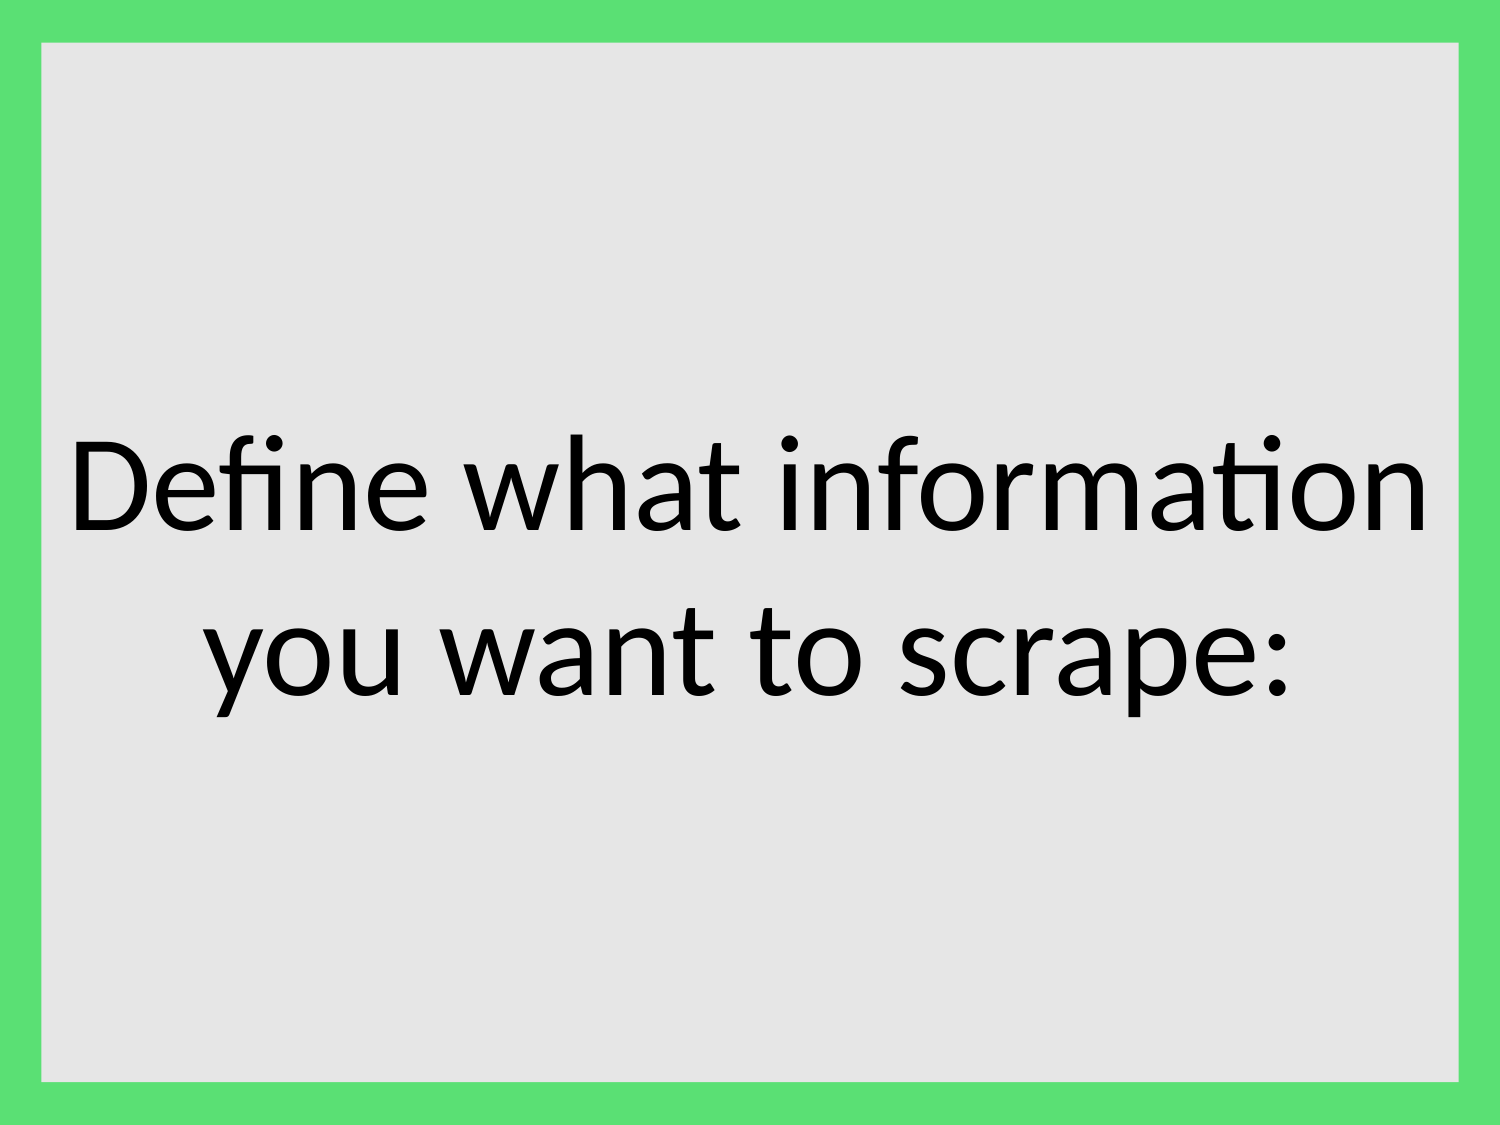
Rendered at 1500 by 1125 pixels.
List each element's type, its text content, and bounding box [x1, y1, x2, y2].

text_box Define what information you want to scrape: [41, 385, 1459, 730]
text_box [41, 42, 1459, 385]
text_box [41, 730, 1459, 1083]
